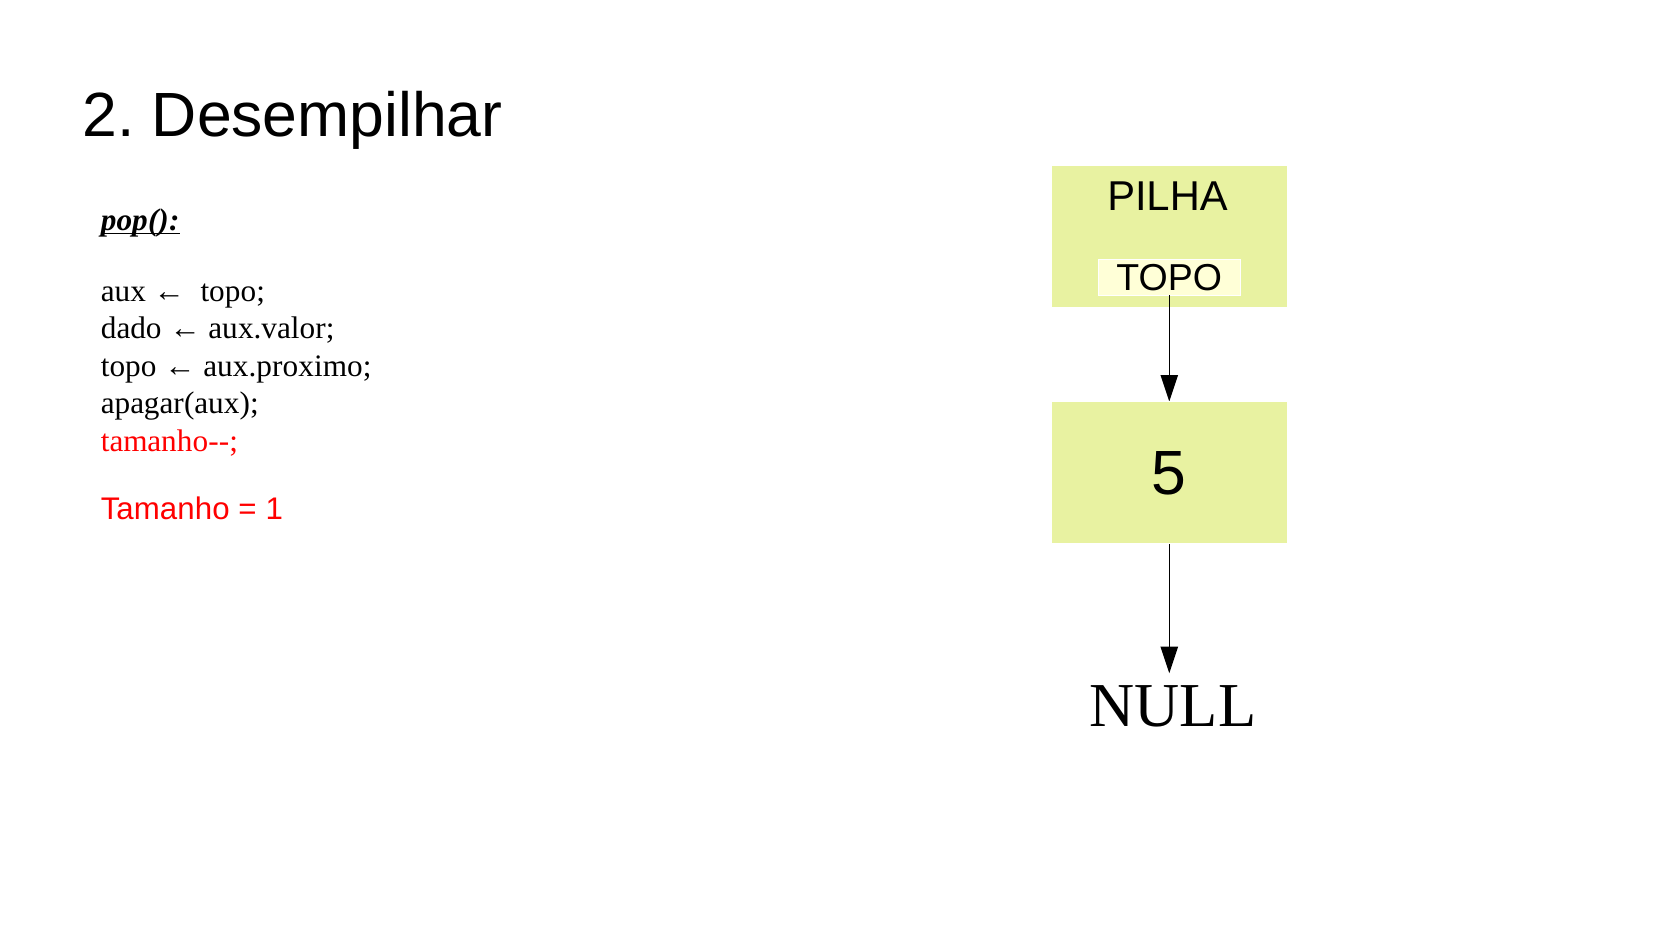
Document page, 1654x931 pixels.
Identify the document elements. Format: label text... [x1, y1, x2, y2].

title 2. Desempilhar [82, 37, 1571, 193]
text_box NULL [1074, 663, 1276, 745]
text_box 5 [1051, 401, 1288, 544]
text_box [1051, 165, 1288, 308]
text_box Tamanho = 1 [86, 503, 301, 569]
text_box TOPO [1098, 259, 1241, 296]
text_box PILHA [1092, 165, 1247, 227]
text_box pop(): aux ← topo; dado ← aux.valor; topo ← aux.proximo; apagar(aux); tamanho--; [85, 191, 508, 503]
